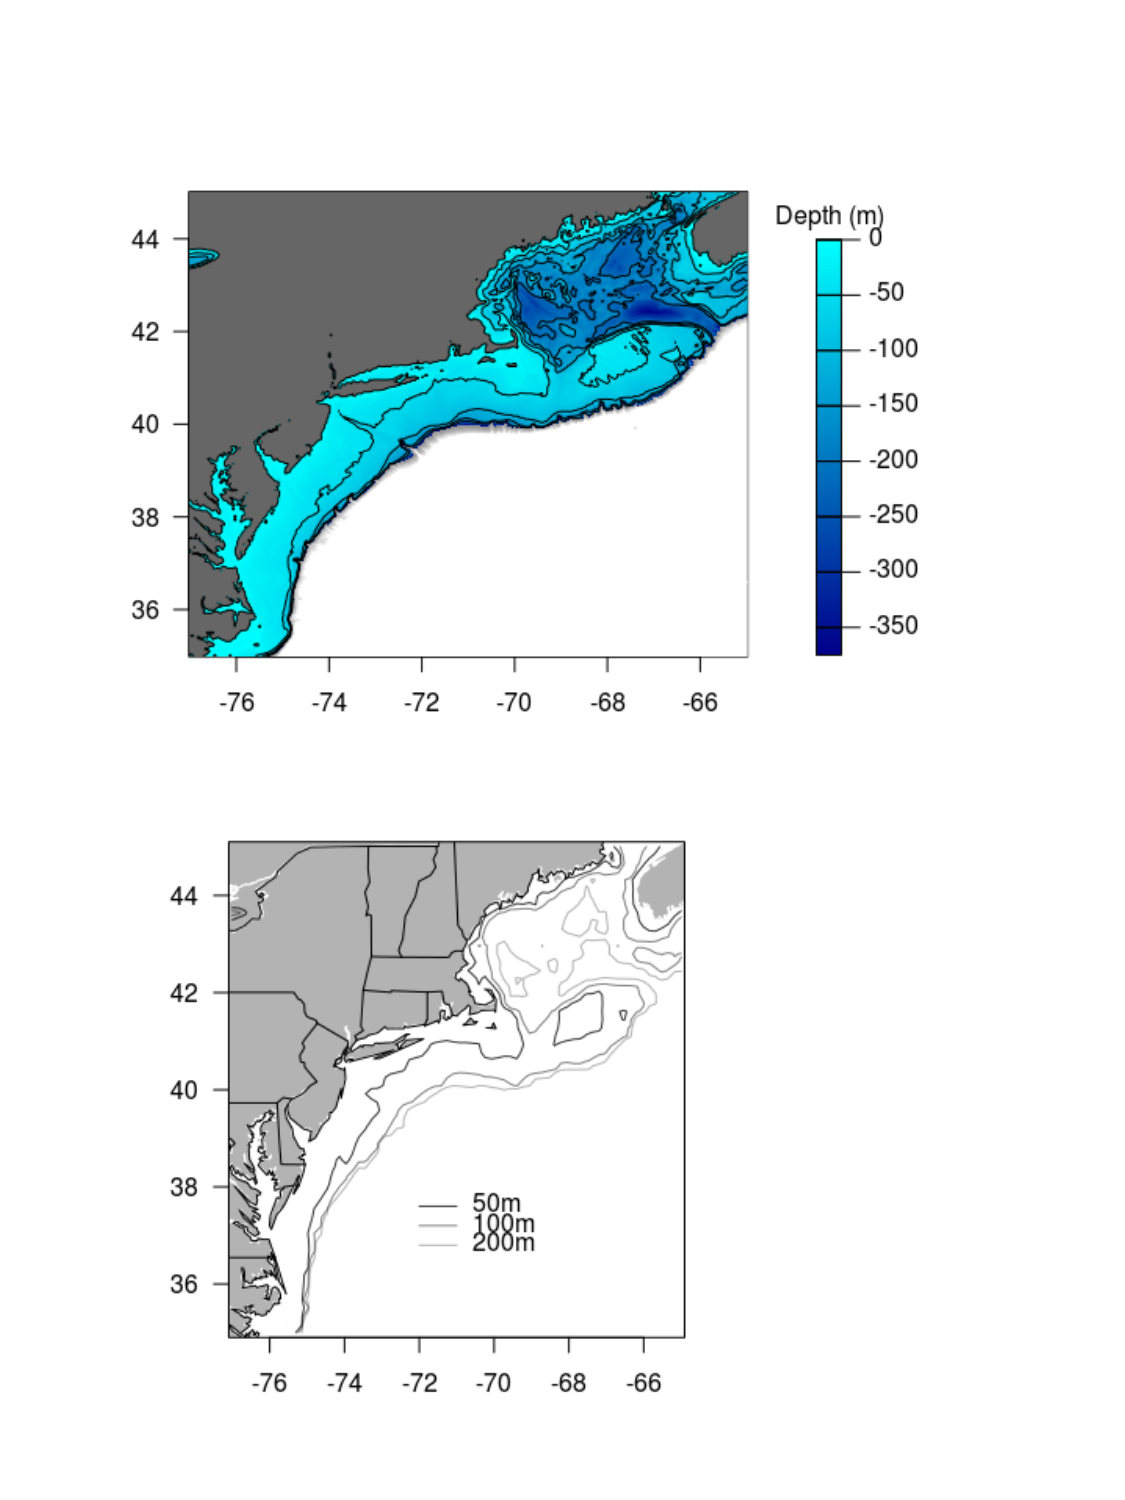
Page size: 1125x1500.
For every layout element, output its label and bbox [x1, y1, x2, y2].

picture [103, 165, 941, 1461]
